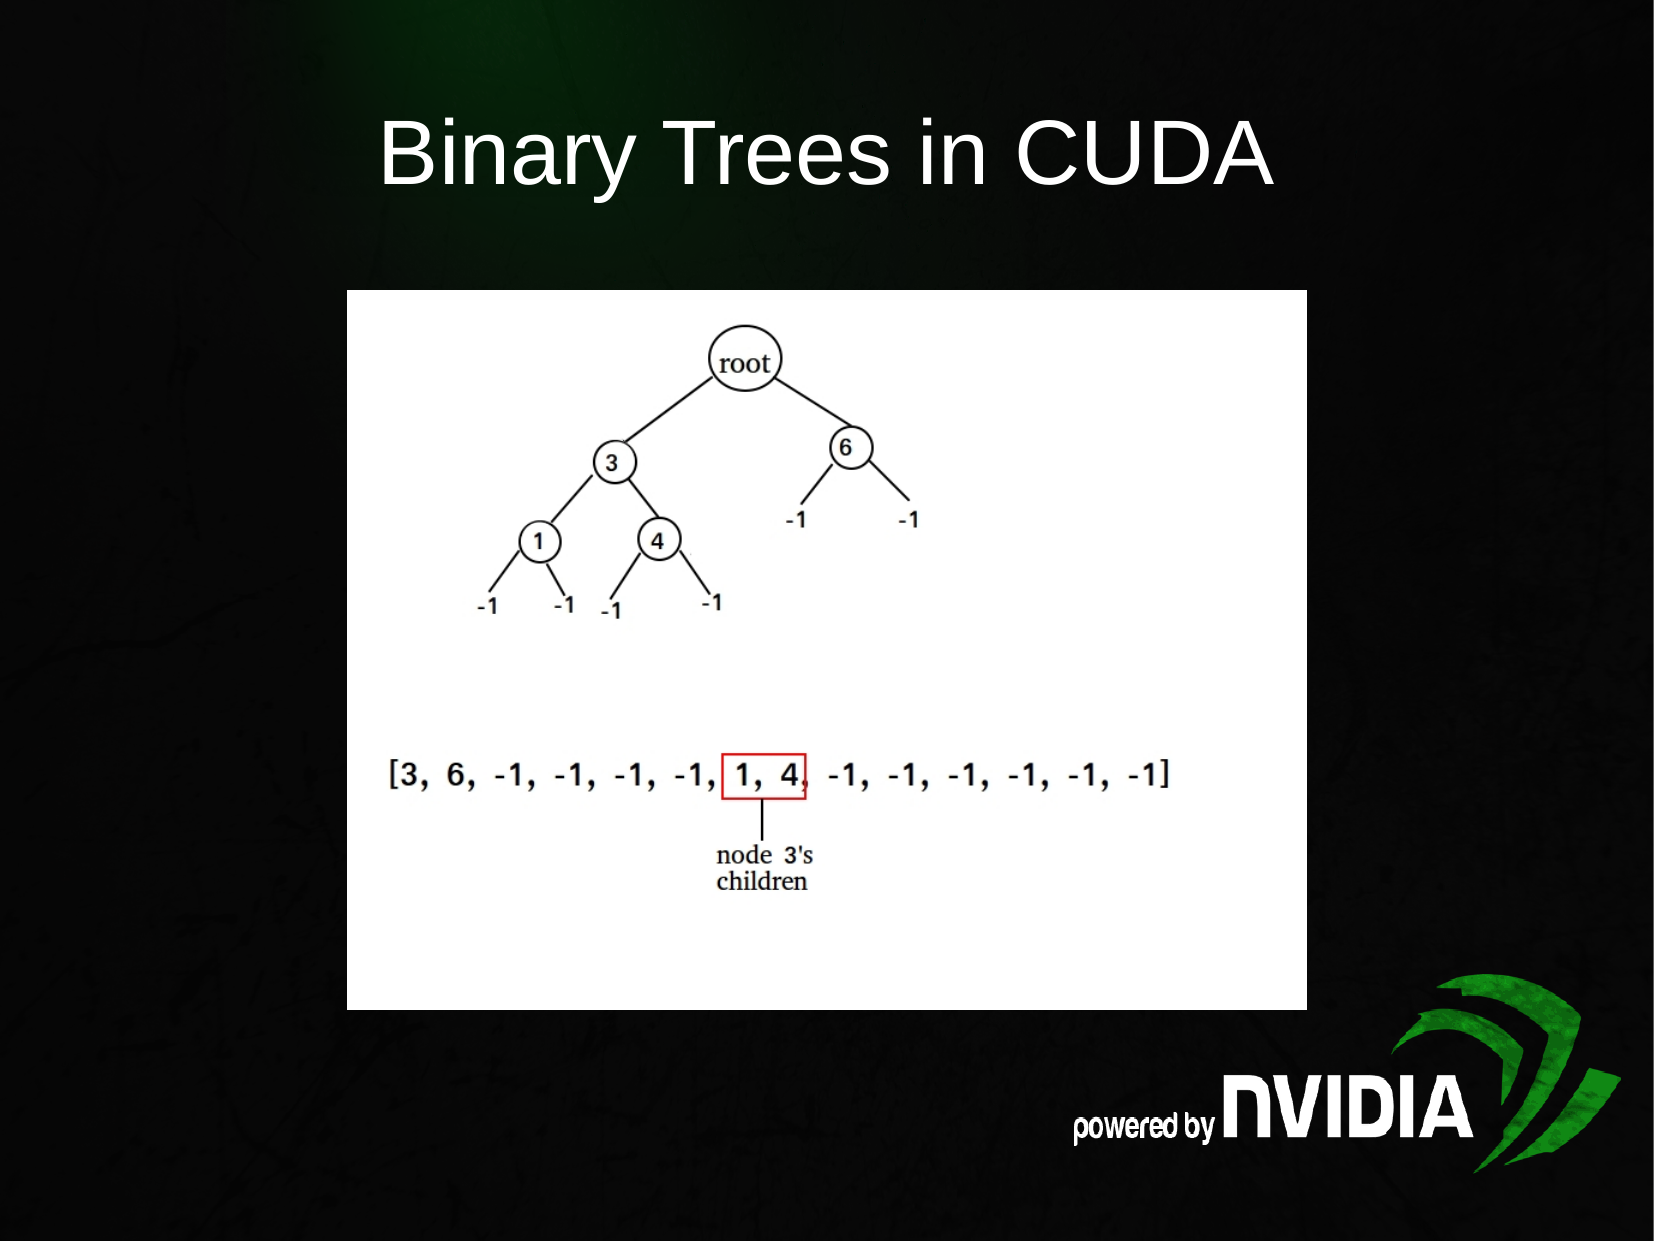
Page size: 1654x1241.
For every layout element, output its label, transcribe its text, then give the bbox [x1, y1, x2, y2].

picture [0, 0, 1654, 1241]
title Binary Trees in CUDA [82, 49, 1571, 257]
